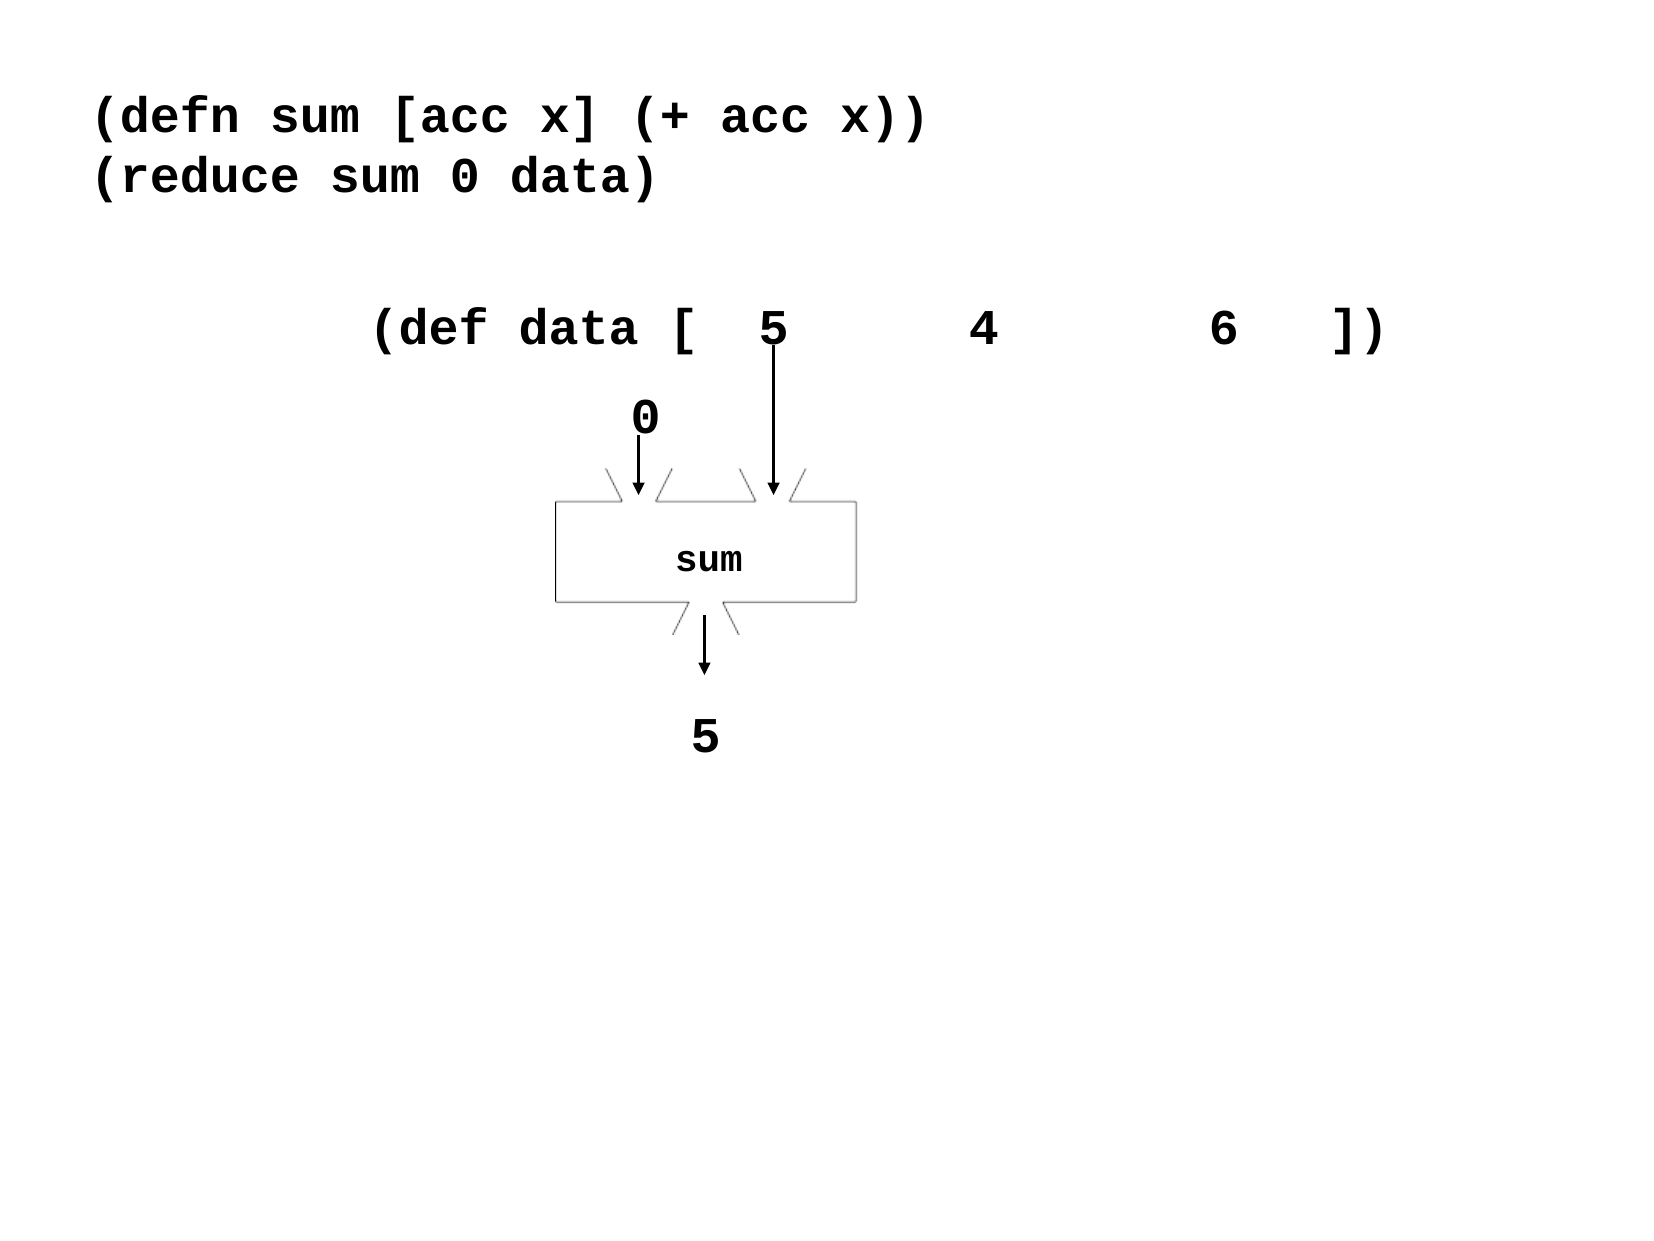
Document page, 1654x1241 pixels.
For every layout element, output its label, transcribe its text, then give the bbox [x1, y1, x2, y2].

text_box (def data [ 5 4 6 ]) [353, 286, 1485, 358]
text_box 5 [674, 693, 764, 765]
picture [555, 434, 864, 635]
text_box (defn sum [acc x] (+ acc x)) (reduce sum 0 data) [74, 74, 1260, 260]
text_box 0 [614, 374, 659, 447]
text_box sum [658, 525, 799, 582]
